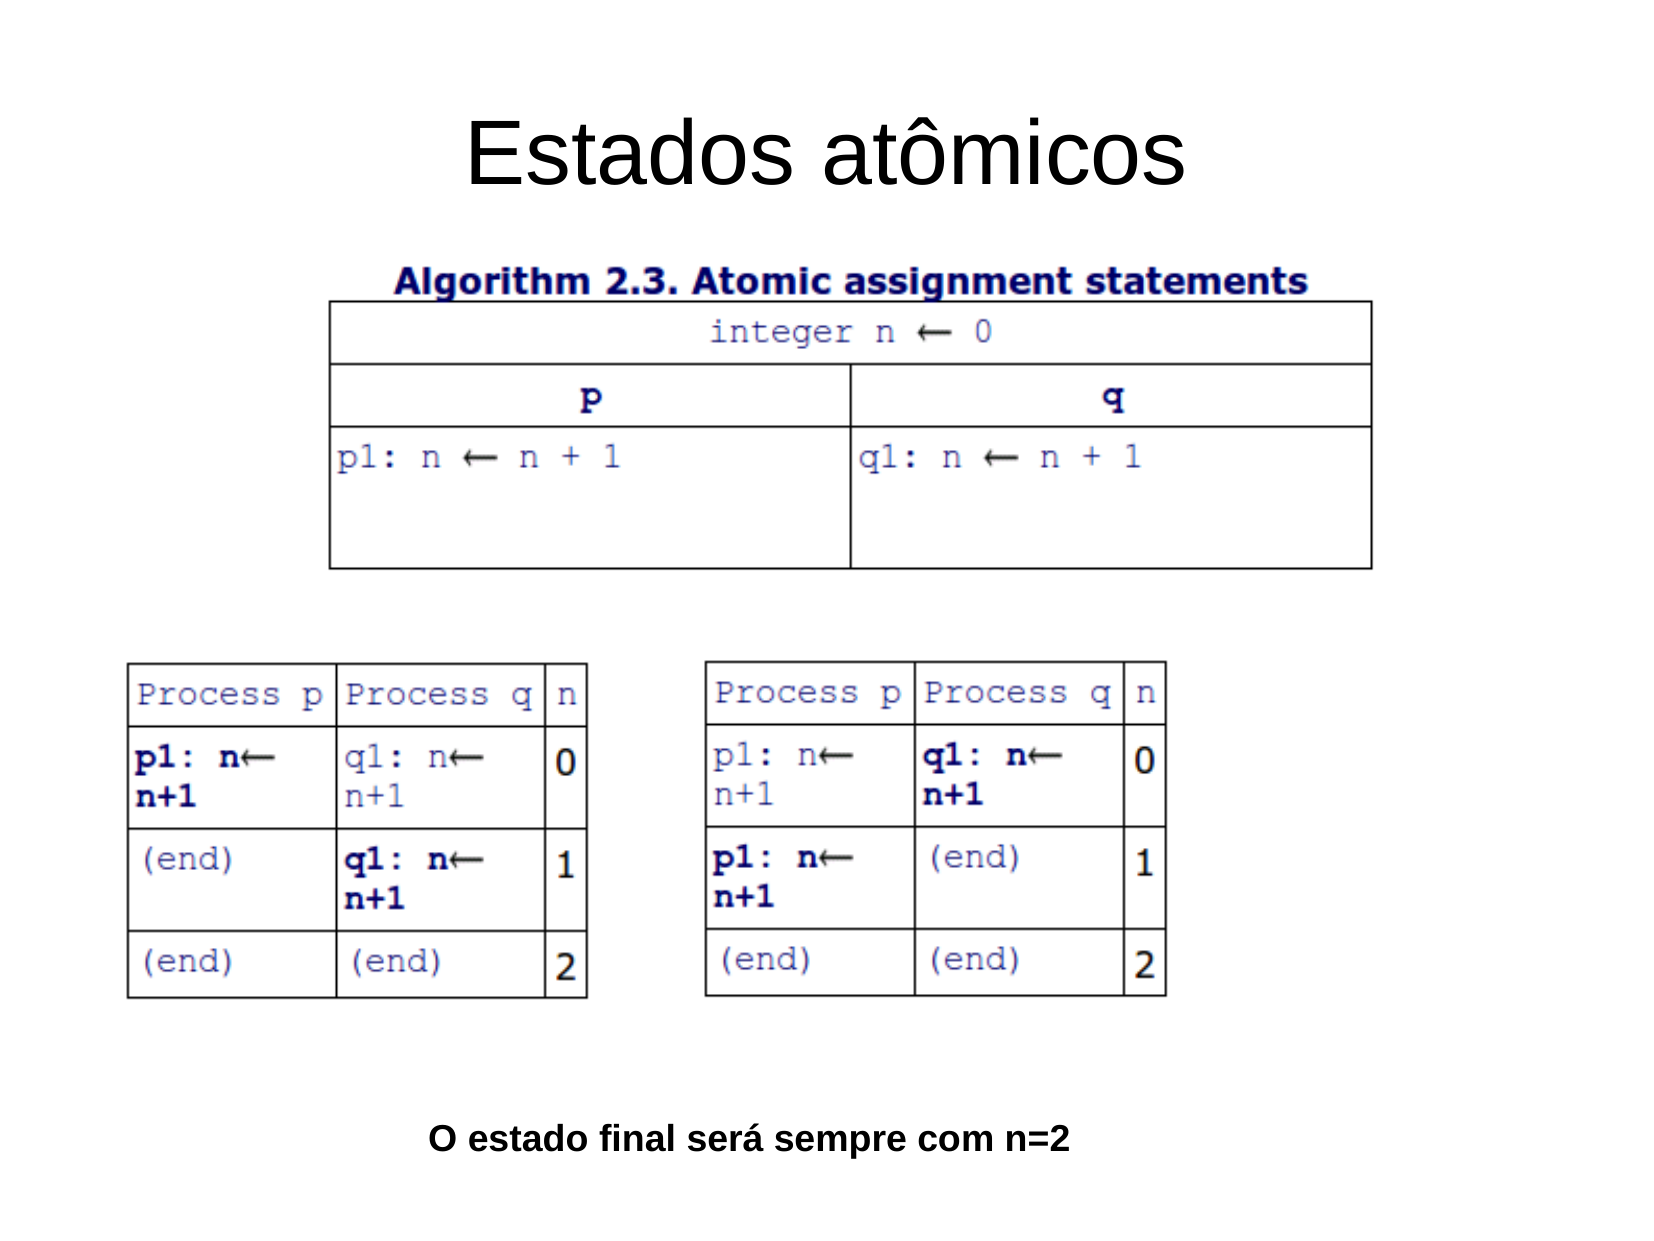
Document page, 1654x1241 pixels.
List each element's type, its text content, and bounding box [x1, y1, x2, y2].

text_box O estado final será sempre com n=2 [413, 1110, 1086, 1168]
picture [697, 651, 1182, 1016]
picture [117, 655, 603, 1016]
title Estados atômicos [82, 49, 1571, 257]
picture [321, 253, 1394, 591]
